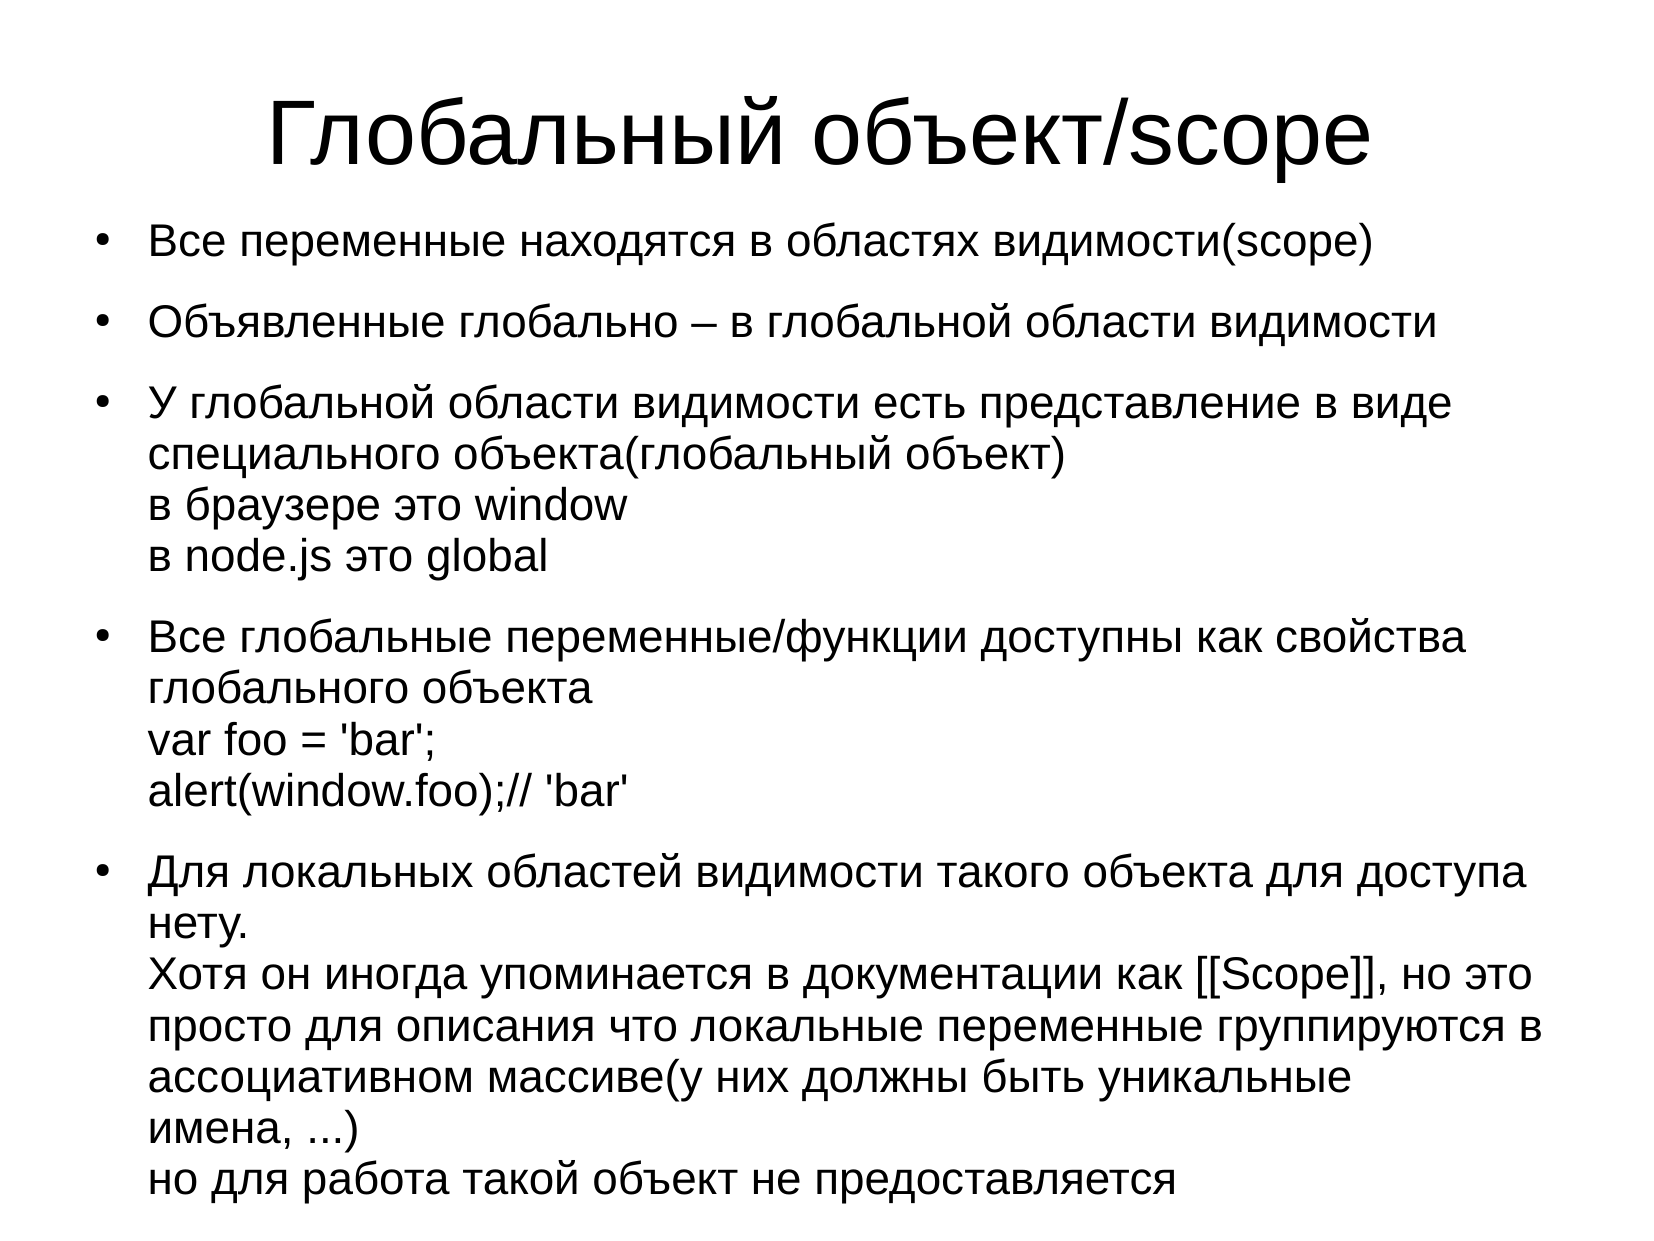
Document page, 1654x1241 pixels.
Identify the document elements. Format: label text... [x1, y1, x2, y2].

list Все переменные находятся в областях видимости(scope) Объявленные глобально – в глобальной области видимости У глобальной области видимости есть представление в виде специального объекта(глобальный объект) в браузере это window в node.js это global Все глобальные переменные/функции доступны как свойства глобального объекта var foo = 'bar'; alert(window.foo);// 'bar' Для локальных областей видимости такого объекта для доступа нету. Хотя он иногда упоминается в документации как [[Scope]], но это просто для описания что локальные переменные группируются в ассоциативном массиве(у них должны быть уникальные имена, ...) но для работа такой объект не предоставляется [76, 215, 1565, 1201]
title Глобальный объект/scope [76, 29, 1565, 215]
